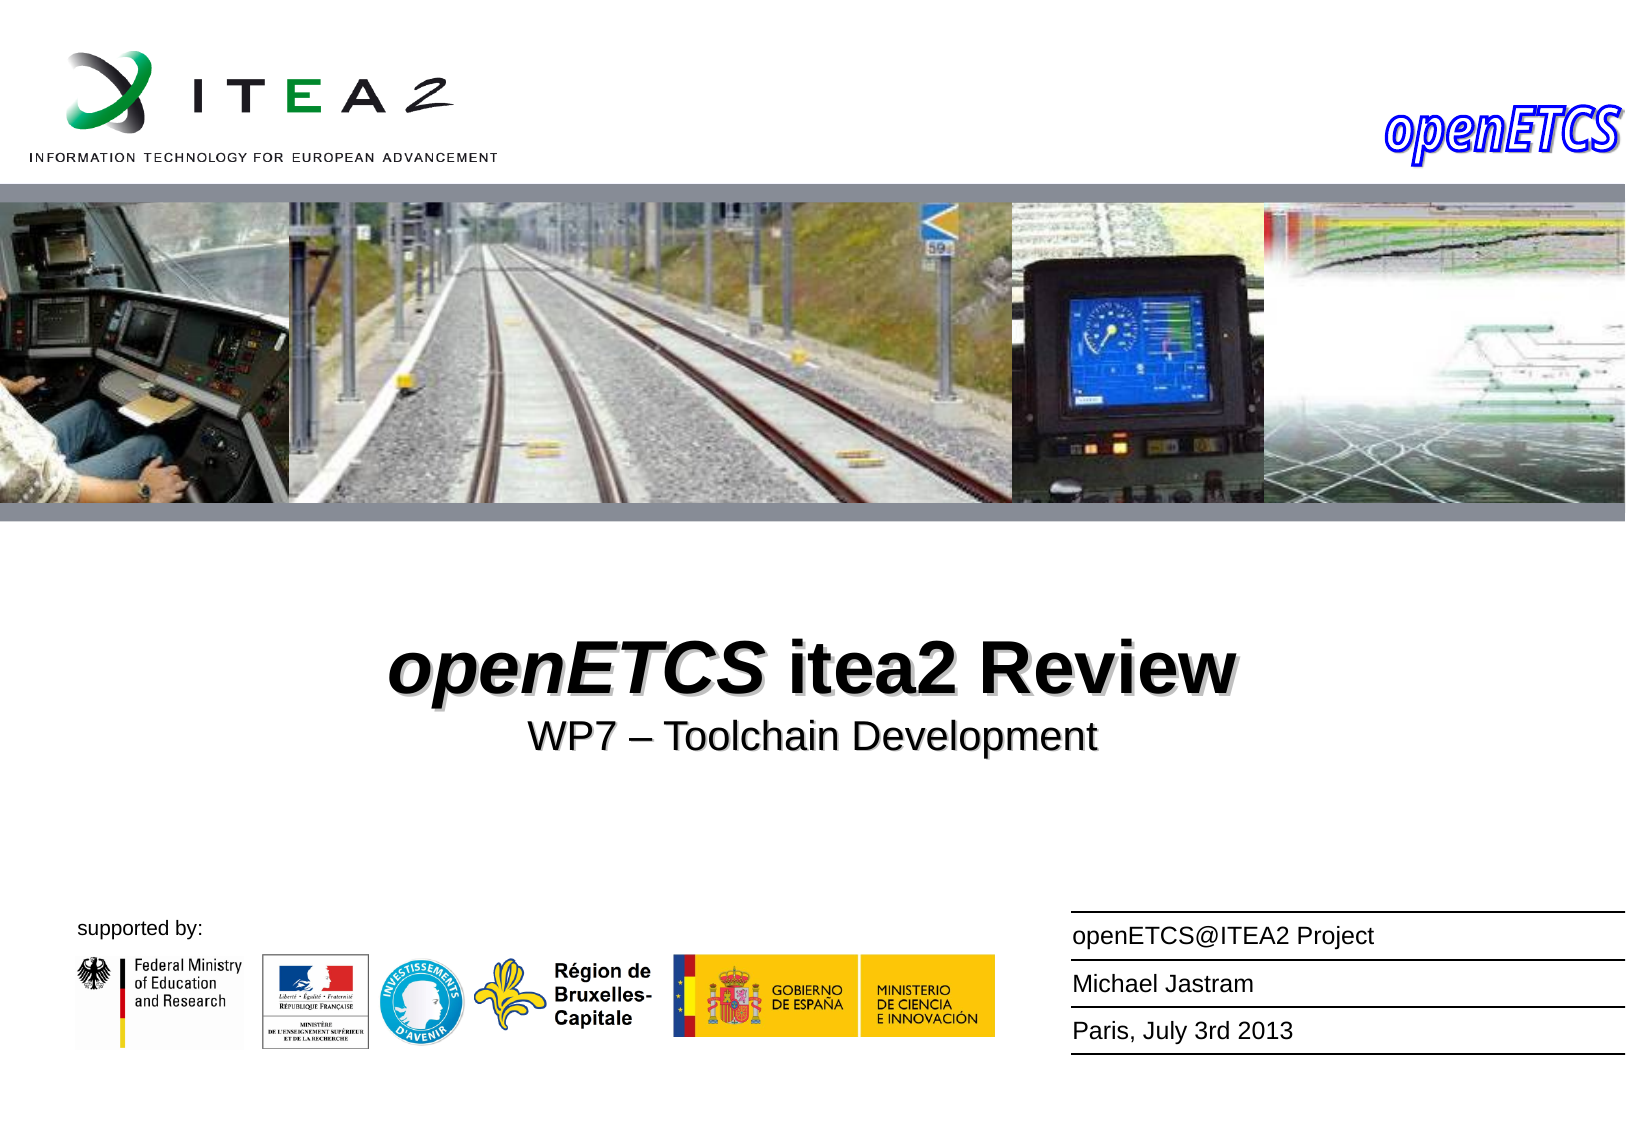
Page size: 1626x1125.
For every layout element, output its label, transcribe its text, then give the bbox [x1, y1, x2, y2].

text_box Michael Jastram [1072, 964, 1625, 1000]
picture [262, 954, 657, 1049]
title openETCS itea2 Review WP7 – Toolchain Development [32, 599, 1593, 982]
picture [0, 198, 1626, 513]
picture [75, 956, 244, 1050]
picture [673, 954, 995, 1037]
text_box [0, 184, 1625, 203]
text_box [0, 503, 1625, 522]
text_box Paris, July 3rd 2013 [1072, 1011, 1626, 1047]
text_box supported by: [62, 907, 228, 948]
text_box openETCS@ITEA2 Project [1072, 916, 1626, 953]
picture [30, 51, 497, 162]
